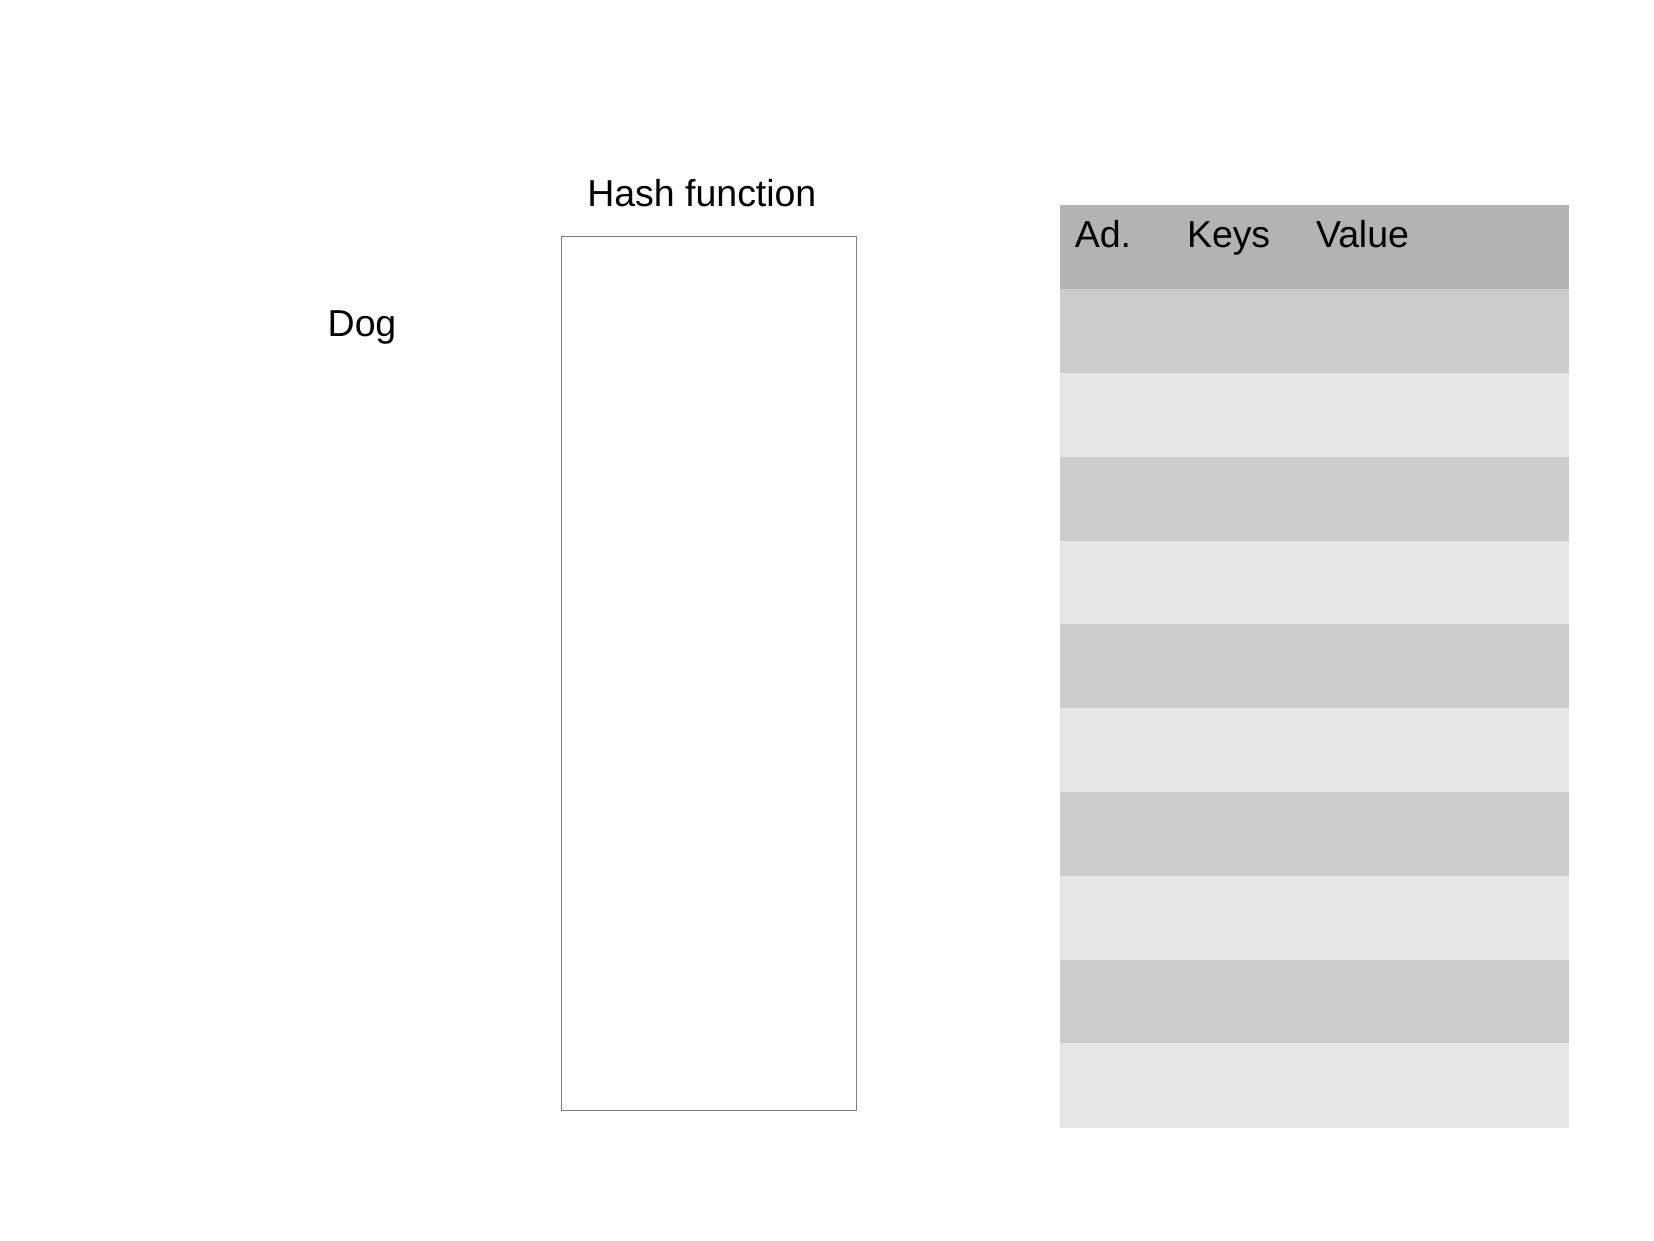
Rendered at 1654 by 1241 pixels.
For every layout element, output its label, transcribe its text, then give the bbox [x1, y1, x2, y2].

text_box Dog [312, 295, 443, 395]
table_cell [1172, 708, 1301, 792]
table_cell [1301, 1043, 1569, 1128]
table_cell [1301, 792, 1569, 876]
table_cell [1172, 960, 1301, 1043]
table_cell [1301, 708, 1569, 792]
table_cell [1301, 289, 1569, 373]
table_cell [1301, 457, 1569, 541]
text_box Hash function [572, 165, 845, 223]
table_cell [1172, 289, 1301, 373]
table_cell [1301, 960, 1569, 1043]
table_cell [1172, 1043, 1301, 1128]
table_cell [1060, 289, 1172, 373]
table_cell [1060, 708, 1172, 792]
table_cell [1172, 457, 1301, 541]
table_cell [1172, 876, 1301, 960]
table_cell [1172, 541, 1301, 624]
table_cell [1172, 792, 1301, 876]
table_cell [1060, 792, 1172, 876]
table_header Keys [1172, 205, 1301, 289]
table_cell [1301, 541, 1569, 624]
table_cell [1060, 457, 1172, 541]
table_cell [1301, 876, 1569, 960]
table_cell [1060, 960, 1172, 1043]
table_cell [1060, 876, 1172, 960]
text_box [561, 236, 857, 1111]
table_cell [1301, 624, 1569, 708]
table_header Ad. [1060, 205, 1172, 289]
table_cell [1060, 373, 1172, 457]
table_cell [1301, 373, 1569, 457]
table_cell [1172, 373, 1301, 457]
table_cell [1060, 624, 1172, 708]
table_header Value [1301, 205, 1569, 289]
table_cell [1060, 1043, 1172, 1128]
table_cell [1060, 541, 1172, 624]
table_cell [1172, 624, 1301, 708]
